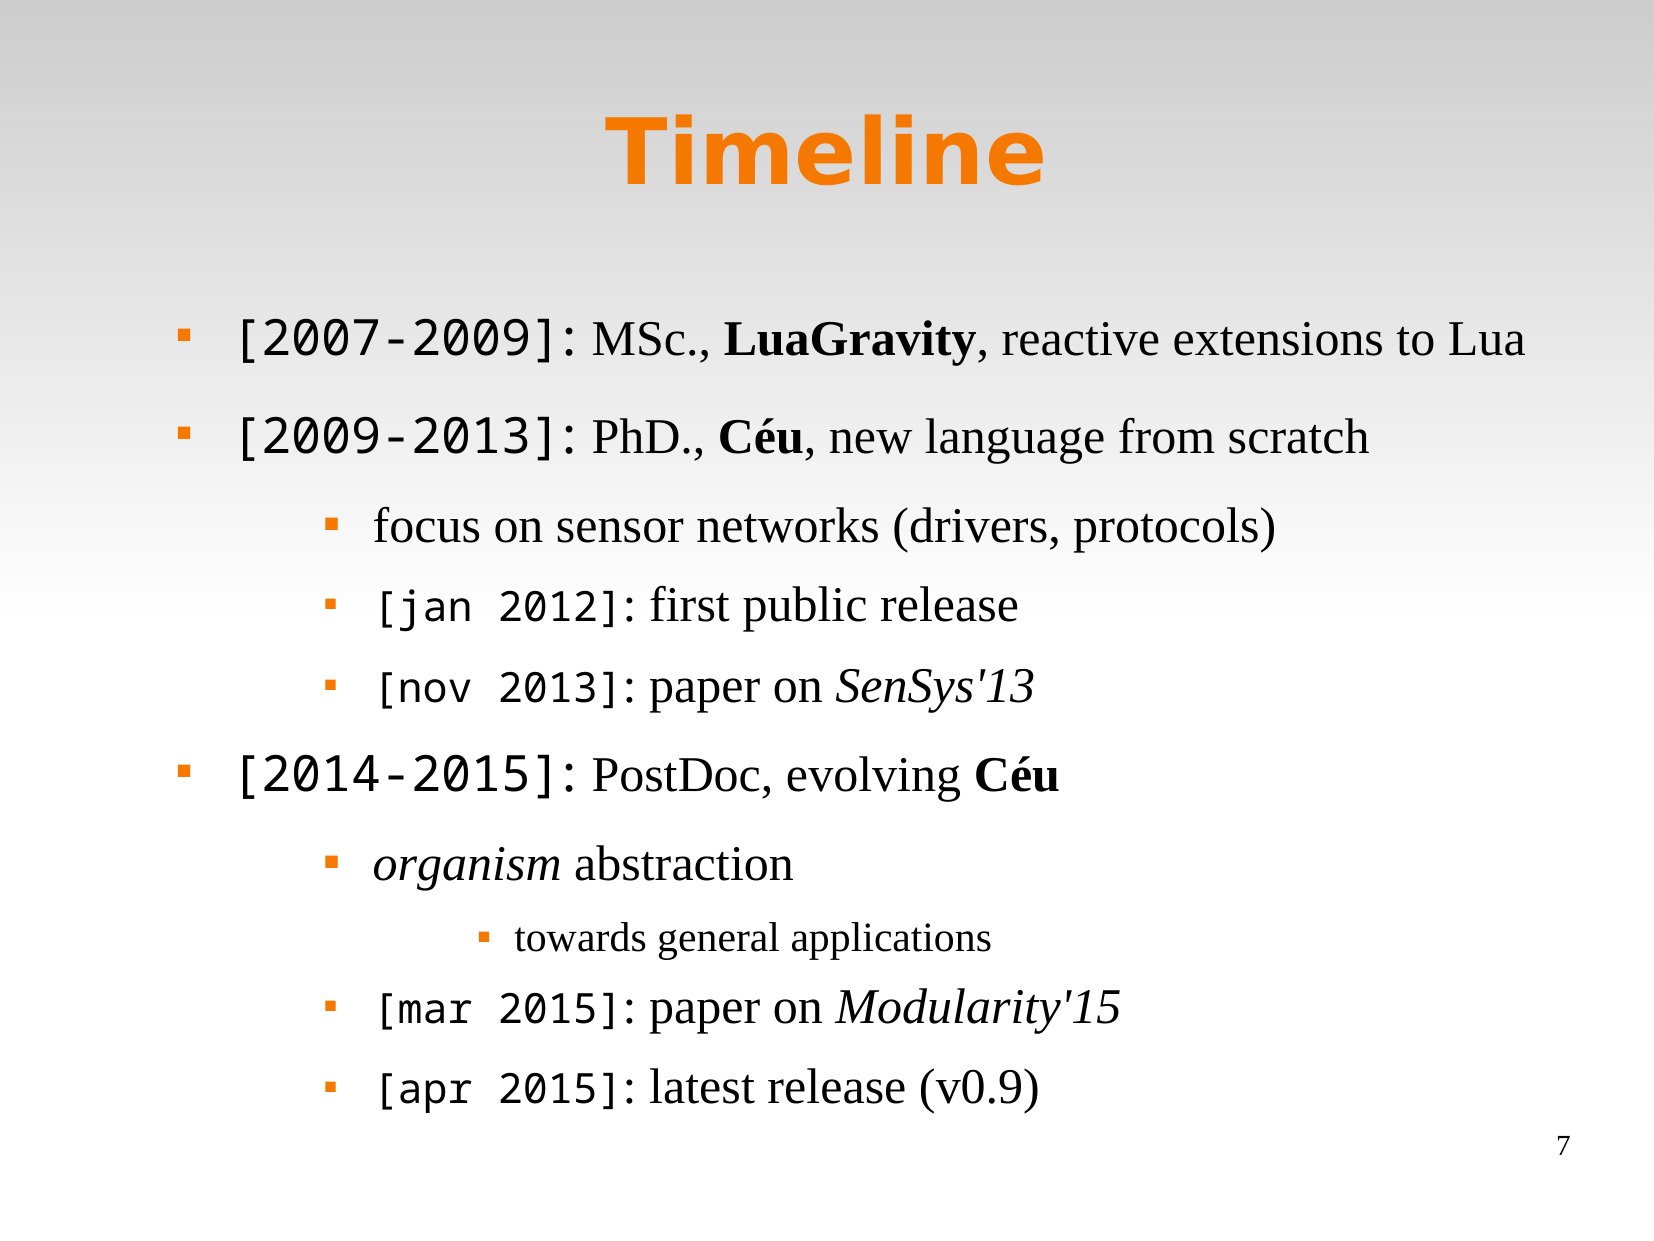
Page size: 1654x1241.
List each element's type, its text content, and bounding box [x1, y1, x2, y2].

title Timeline [82, 49, 1571, 257]
list [2007-2009]: MSc., LuaGravity, reactive extensions to Lua [2009-2013]: PhD., Céu, new language from scratch focus on sensor networks (drivers, protocols) [jan 2012]: first public release [nov 2013]: paper on SenSys'13 [2014-2015]: PostDoc, evolving Céu organism abstraction towards general applications [mar 2015]: paper on Modularity'15 [apr 2015]: latest release (v0.9) [89, 302, 1549, 1154]
